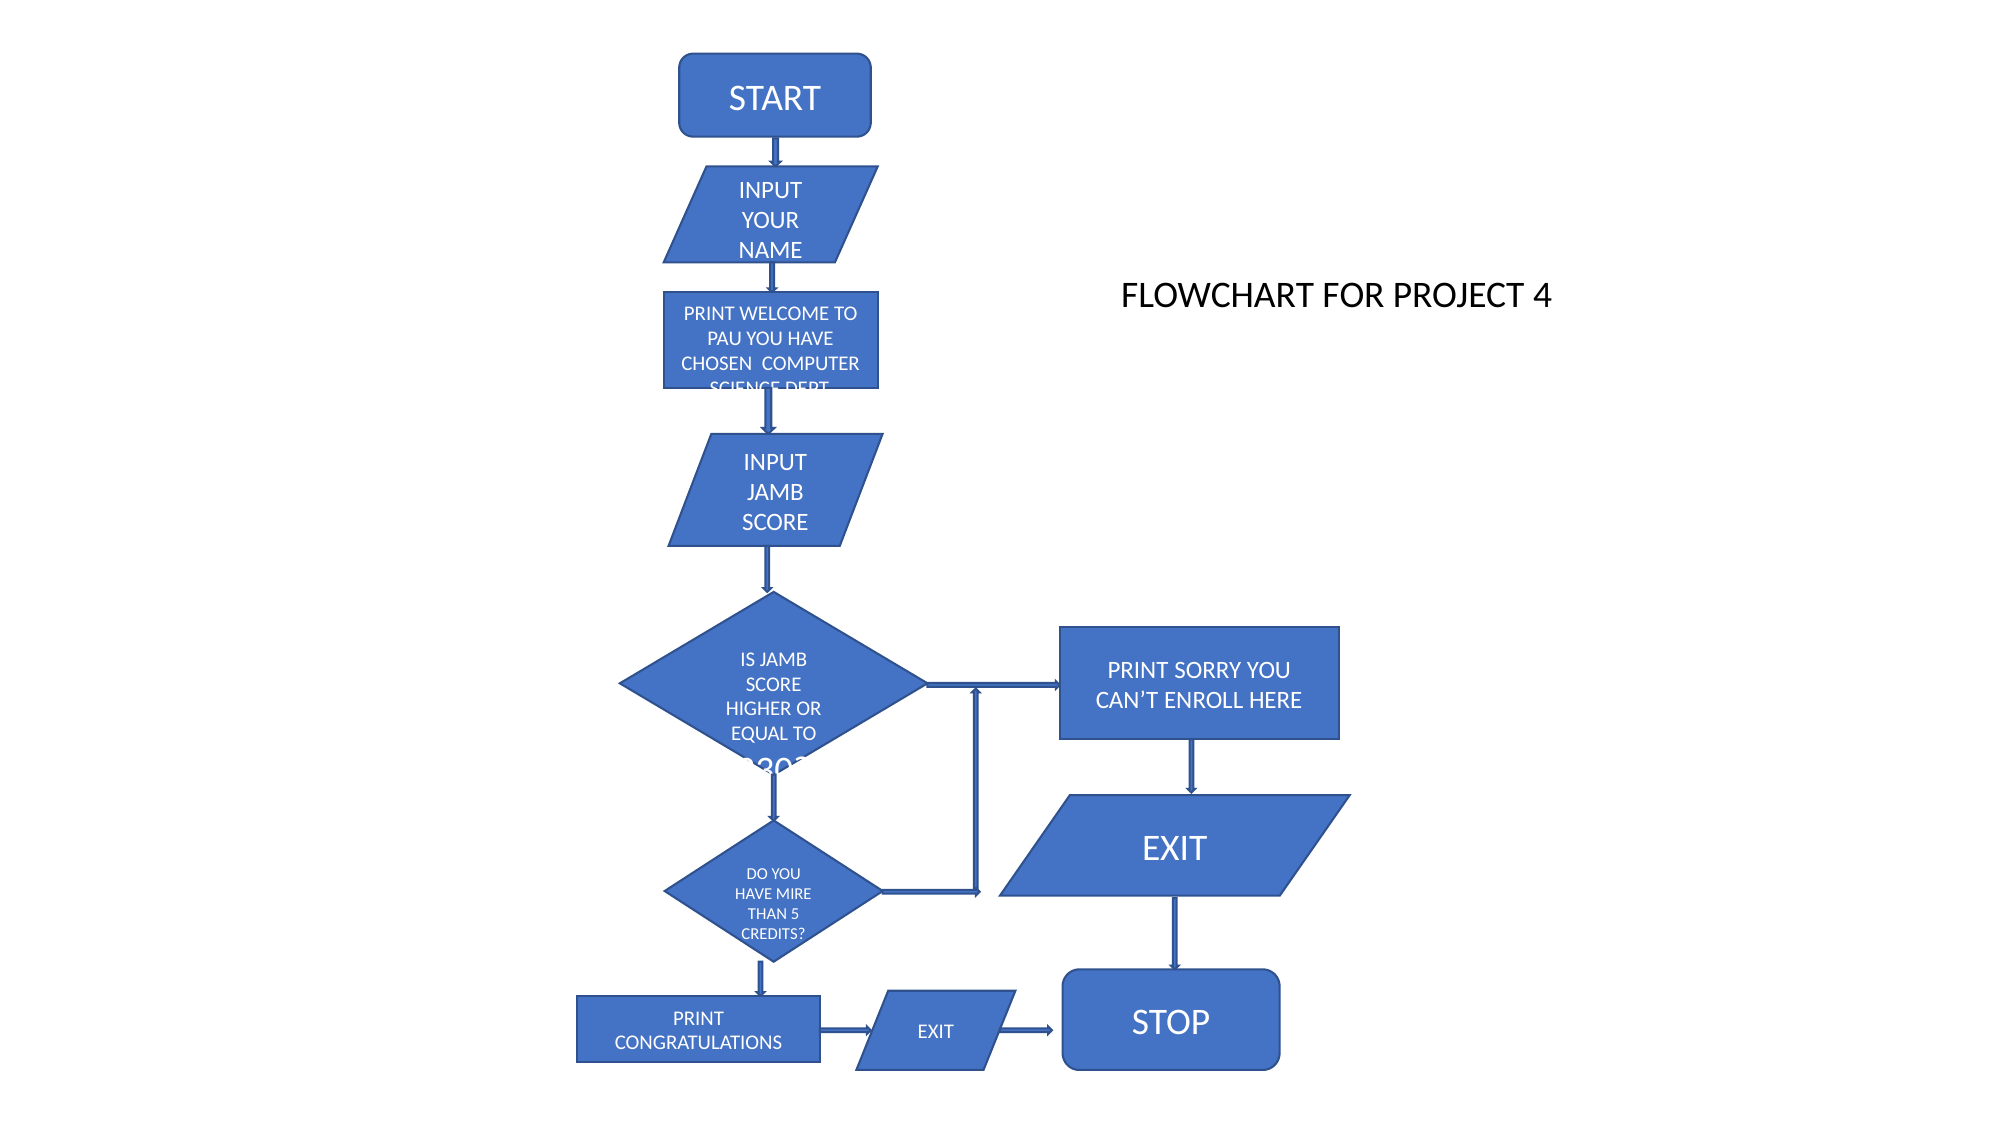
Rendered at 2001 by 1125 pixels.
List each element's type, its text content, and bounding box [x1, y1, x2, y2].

text_box IS JAMB SCORE HIGHER OR EQUAL TO 230? [619, 591, 927, 774]
text_box [927, 681, 1060, 689]
text_box [1171, 898, 1179, 969]
text_box PRINT CONGRATULATIONS [577, 996, 820, 1062]
text_box [819, 1026, 871, 1034]
text_box INPUT YOUR NAME [663, 166, 878, 263]
text_box INPUT JAMB SCORE [668, 433, 883, 546]
text_box [769, 774, 778, 820]
text_box [756, 961, 765, 996]
text_box [1187, 739, 1196, 793]
text_box PRINT SORRY YOU CAN’T ENROLL HERE [1060, 627, 1339, 739]
text_box PRINT WELCOME TO PAU YOU HAVE CHOSEN COMPUTER SCIENCE DEPT. [664, 292, 878, 388]
text_box [882, 688, 980, 896]
text_box [770, 138, 781, 166]
text_box EXIT [856, 990, 1016, 1070]
text_box START [679, 53, 871, 137]
text_box [999, 1026, 1052, 1034]
text_box STOP [1062, 969, 1280, 1070]
text_box [768, 262, 776, 292]
text_box FLOWCHART FOR PROJECT 4 [1106, 262, 1572, 323]
text_box [762, 387, 775, 433]
text_box [763, 545, 771, 592]
text_box DO YOU HAVE MIRE THAN 5 CREDITS? [664, 820, 882, 962]
text_box EXIT [999, 795, 1350, 896]
